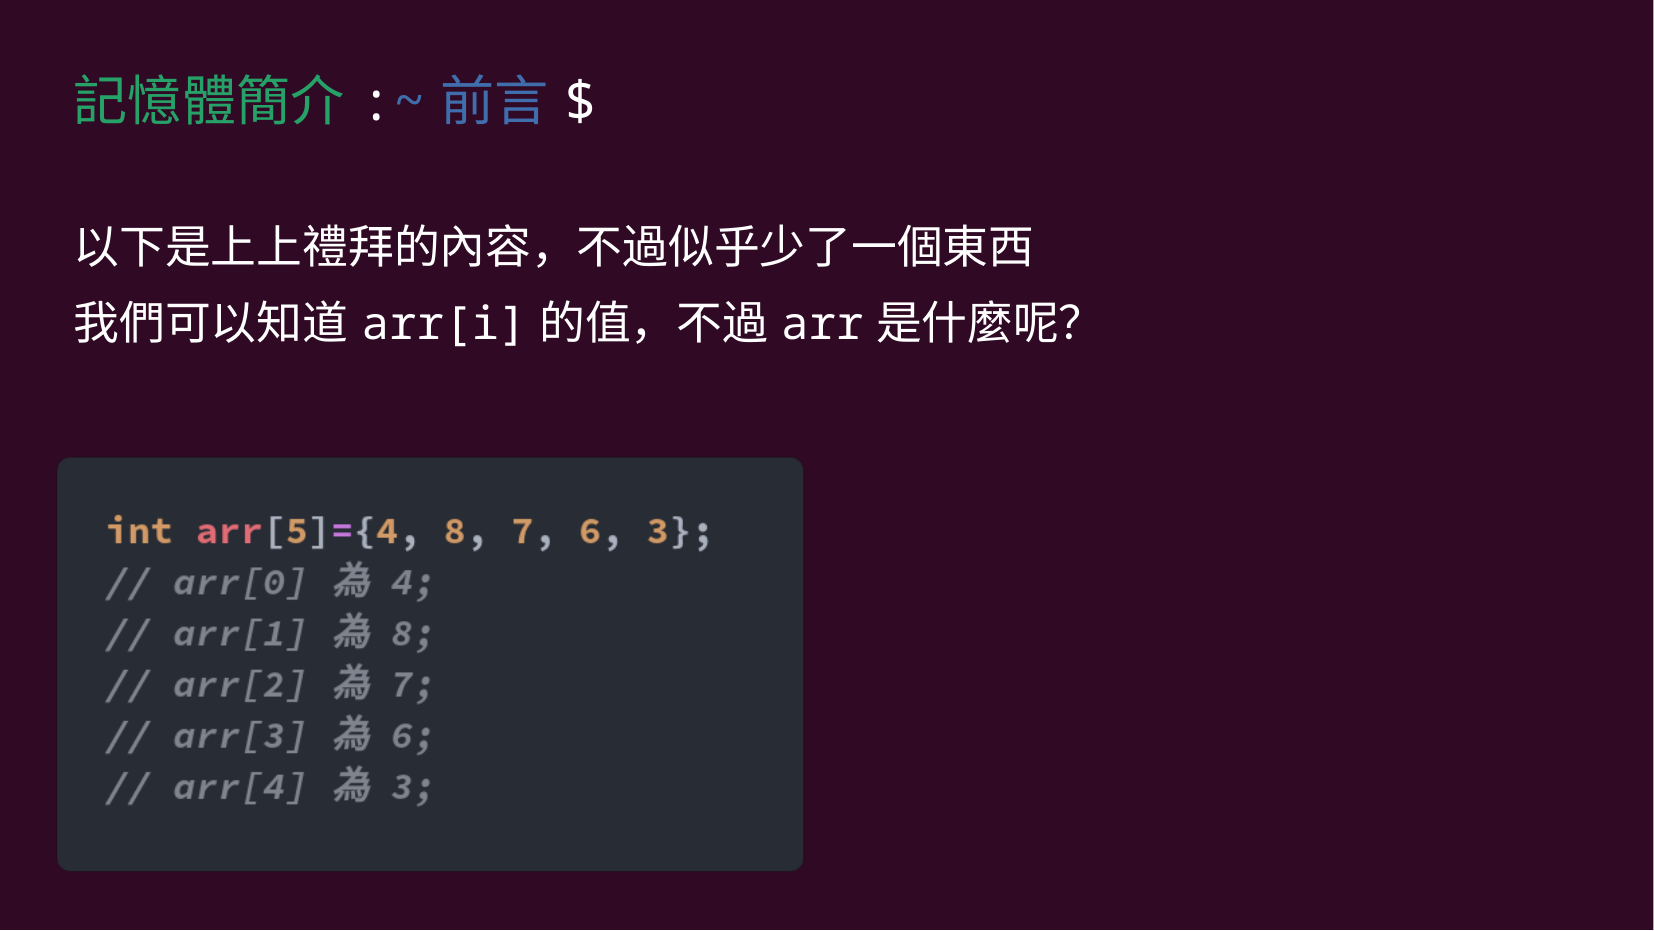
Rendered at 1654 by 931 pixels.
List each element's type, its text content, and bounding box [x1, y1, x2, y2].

text_box 以下是上上禮拜的內容，不過似乎少了一個東西 我們可以知道arr[i]的值，不過arr是什麼呢？ [59, 193, 1613, 672]
picture [0, 398, 863, 931]
text_box 記憶體簡介:~前言$ [59, 55, 1201, 139]
